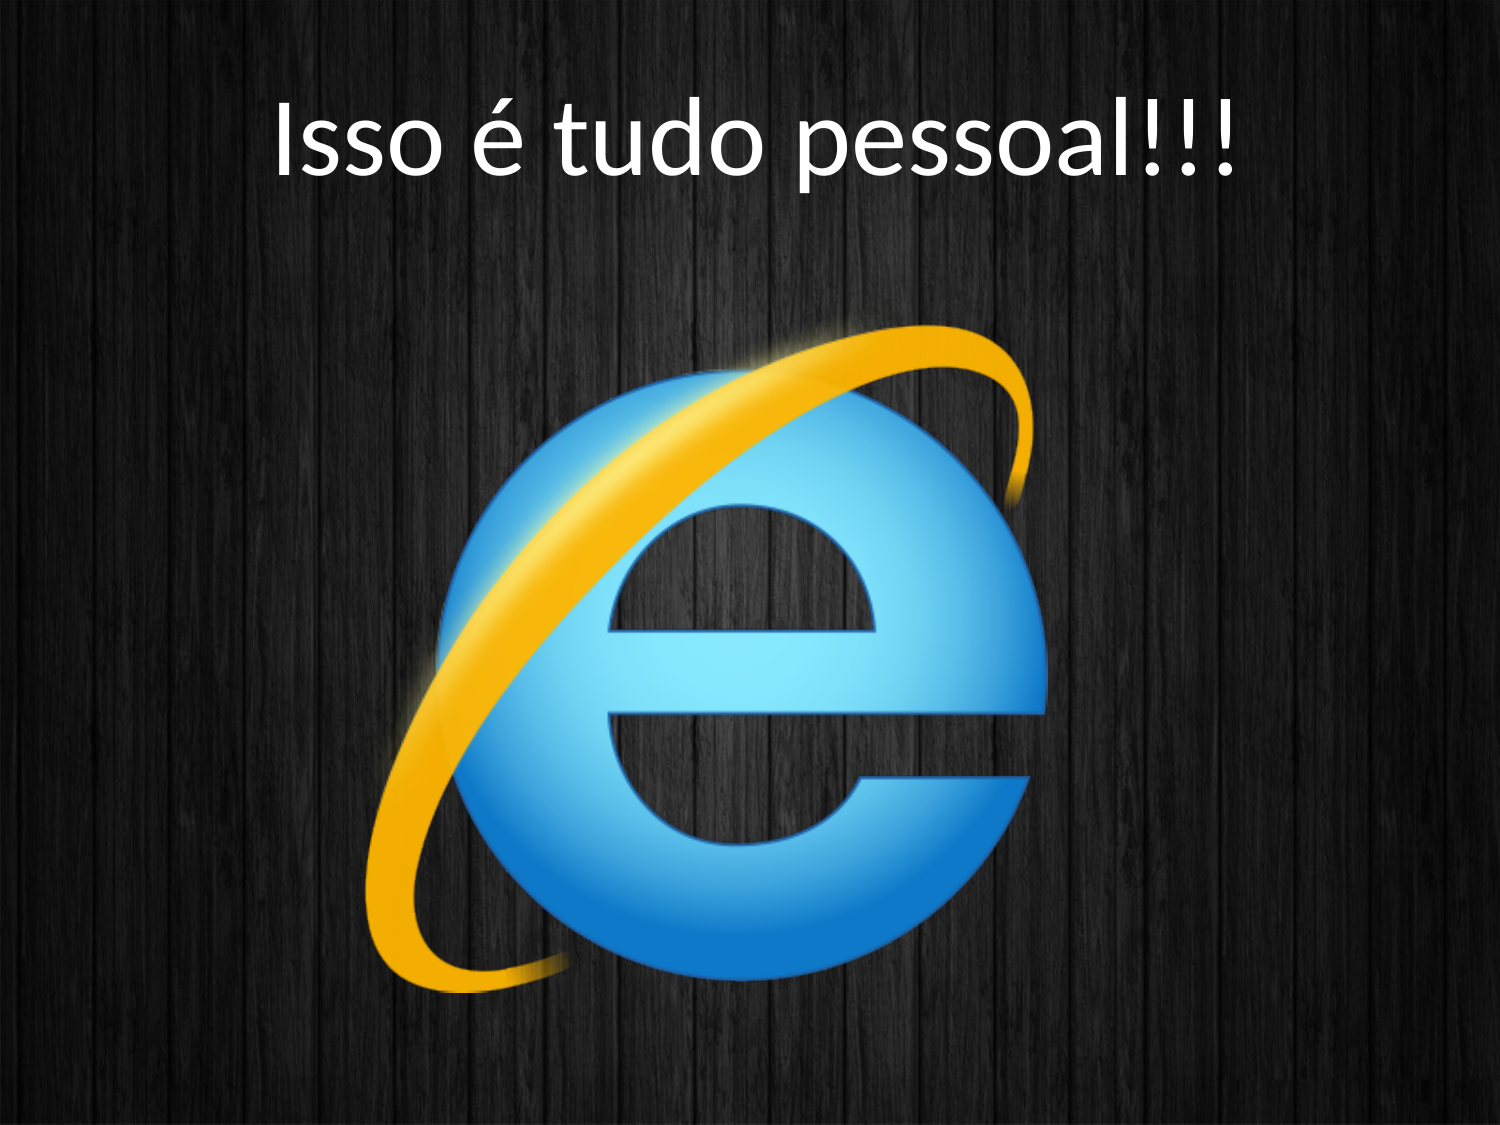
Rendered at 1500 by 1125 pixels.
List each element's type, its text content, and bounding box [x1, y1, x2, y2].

picture [0, 0, 1500, 1125]
text_box Isso é tudo pessoal!!! [82, 36, 1433, 225]
